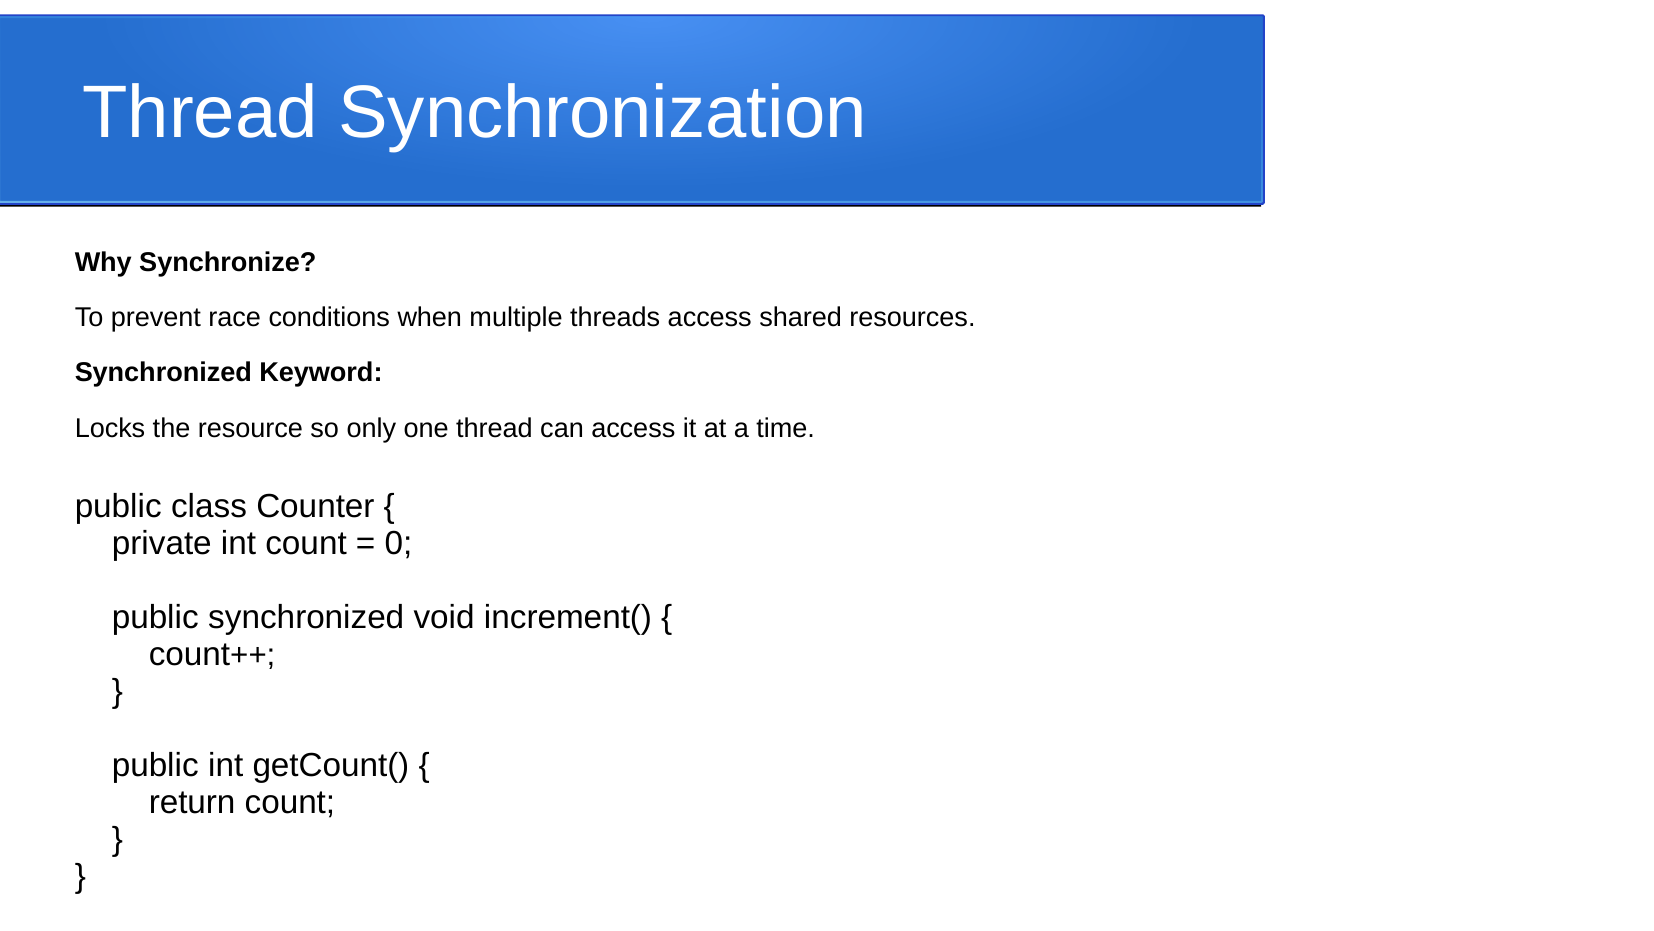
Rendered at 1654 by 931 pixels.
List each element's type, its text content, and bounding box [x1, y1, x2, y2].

text_box Why Synchronize? To prevent race conditions when multiple threads access shared resources. Synchronized Keyword: Locks the resource so only one thread can access it at a time. [60, 240, 1231, 499]
text_box public class Counter { private int count = 0; public synchronized void increment() { count++; } public int getCount() { return count; } } [60, 480, 762, 916]
title Thread Synchronization [82, 35, 1235, 189]
